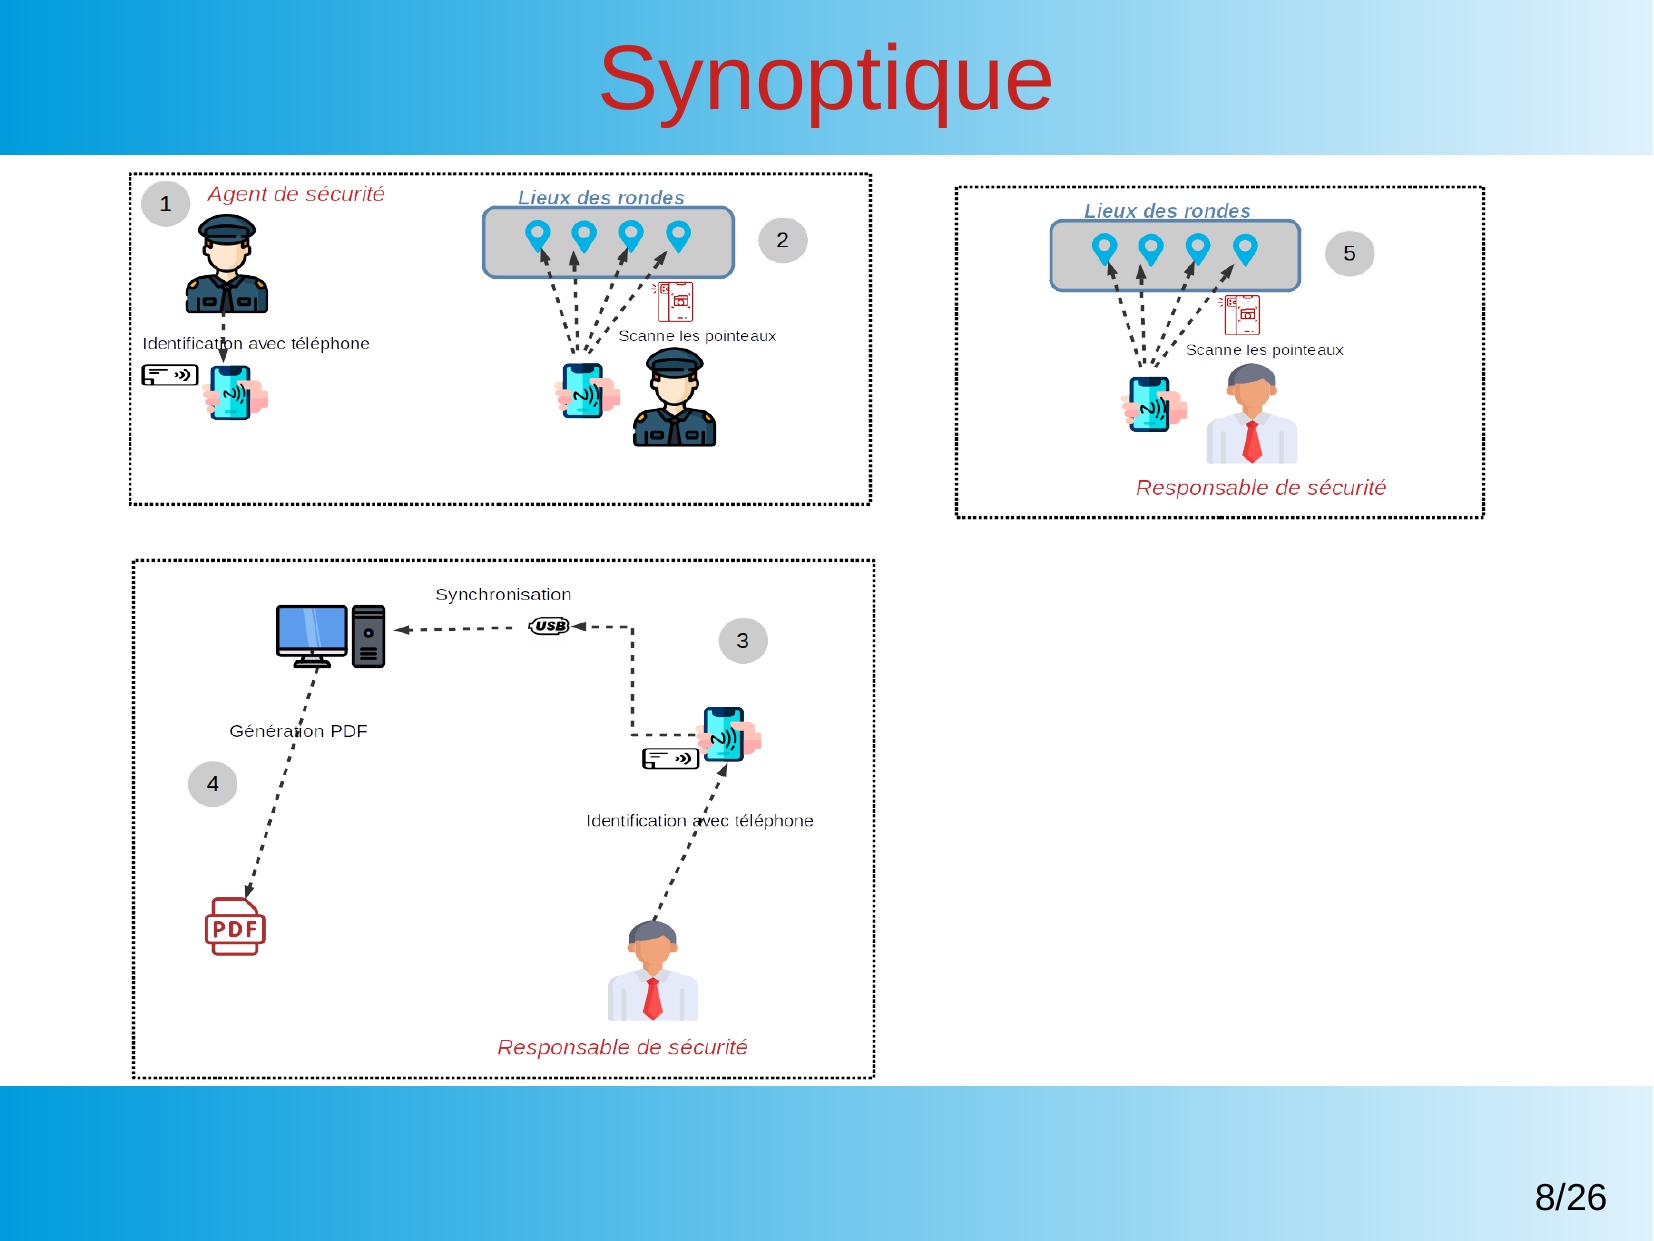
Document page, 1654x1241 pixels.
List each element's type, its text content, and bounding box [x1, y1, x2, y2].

text_box <numéro>/26 [1520, 1169, 1654, 1240]
picture [129, 163, 1501, 1241]
title Synoptique [82, 25, 1571, 130]
